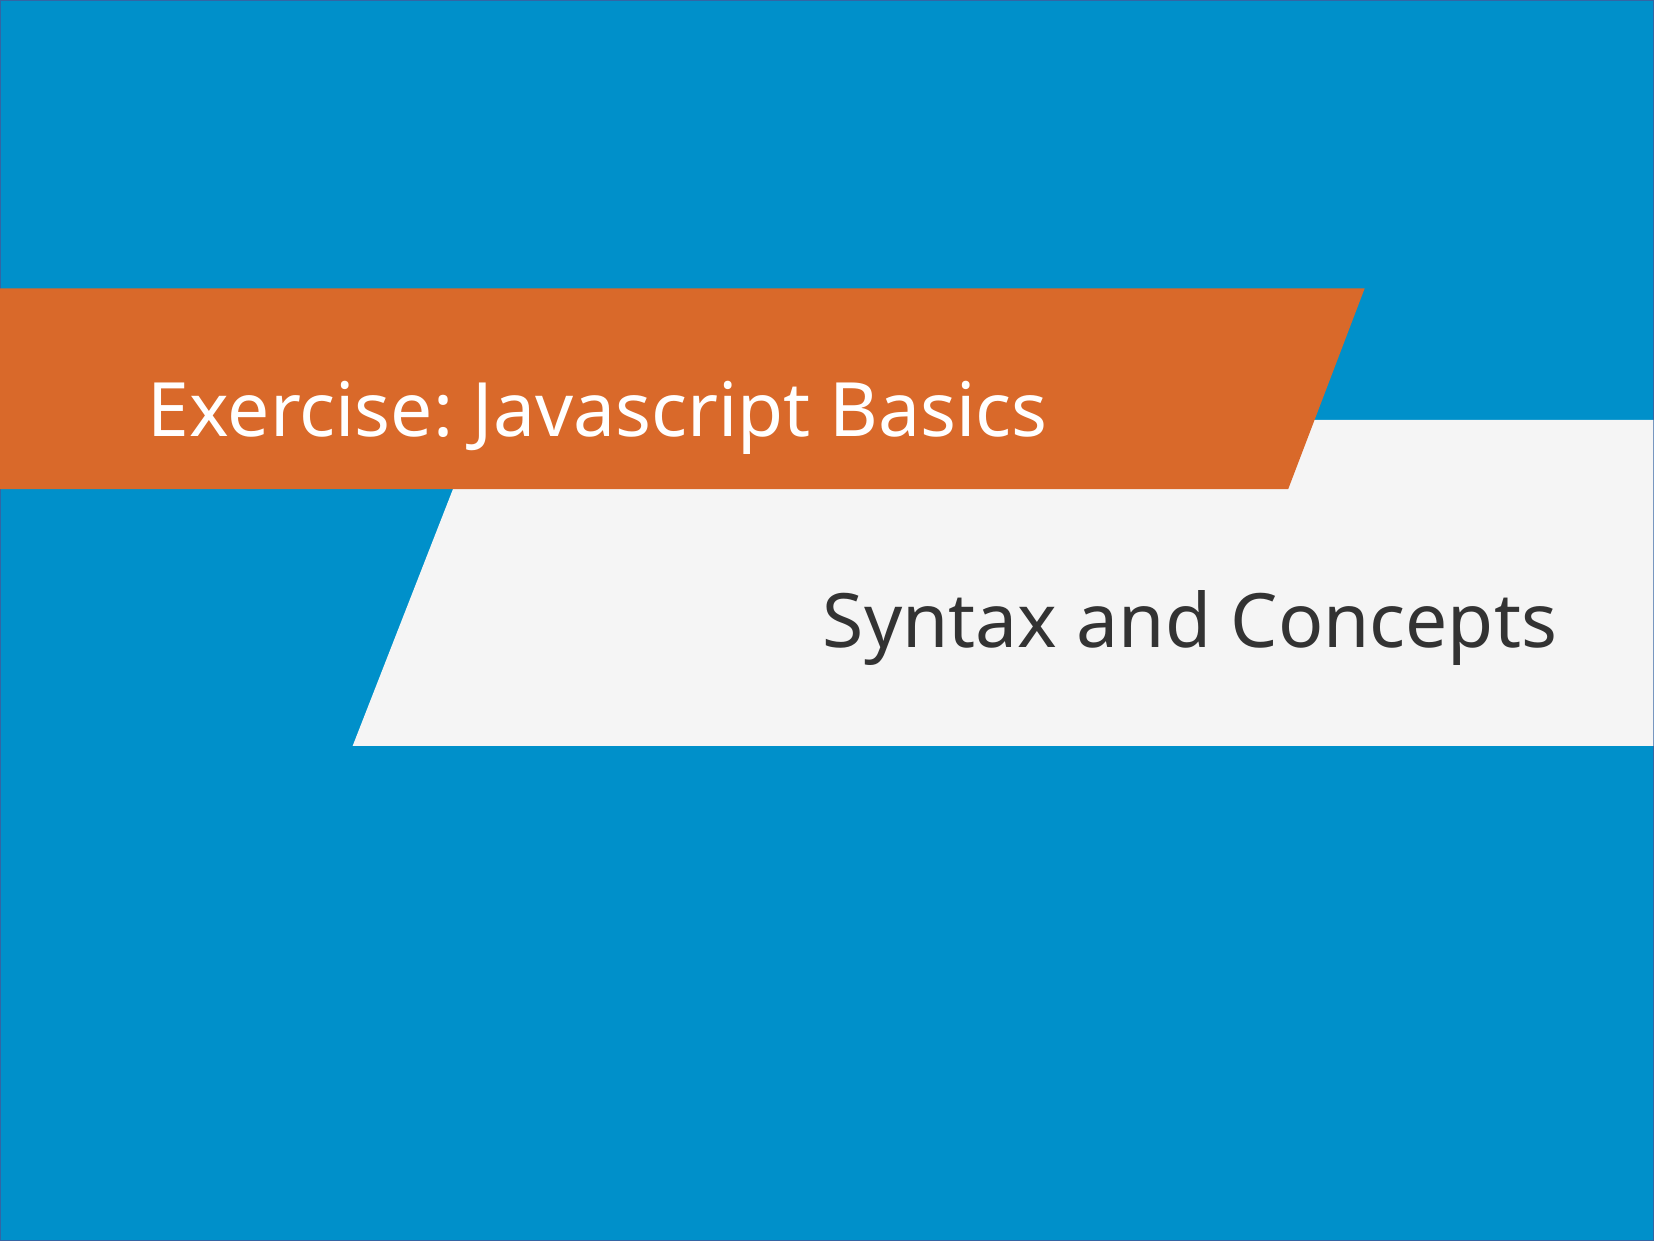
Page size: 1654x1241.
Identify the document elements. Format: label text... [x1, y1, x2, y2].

text_box Syntax and Concepts [490, 560, 1573, 667]
text_box [0, 0, 1654, 1241]
text_box Exercise: Javascript Basics [133, 348, 1215, 455]
